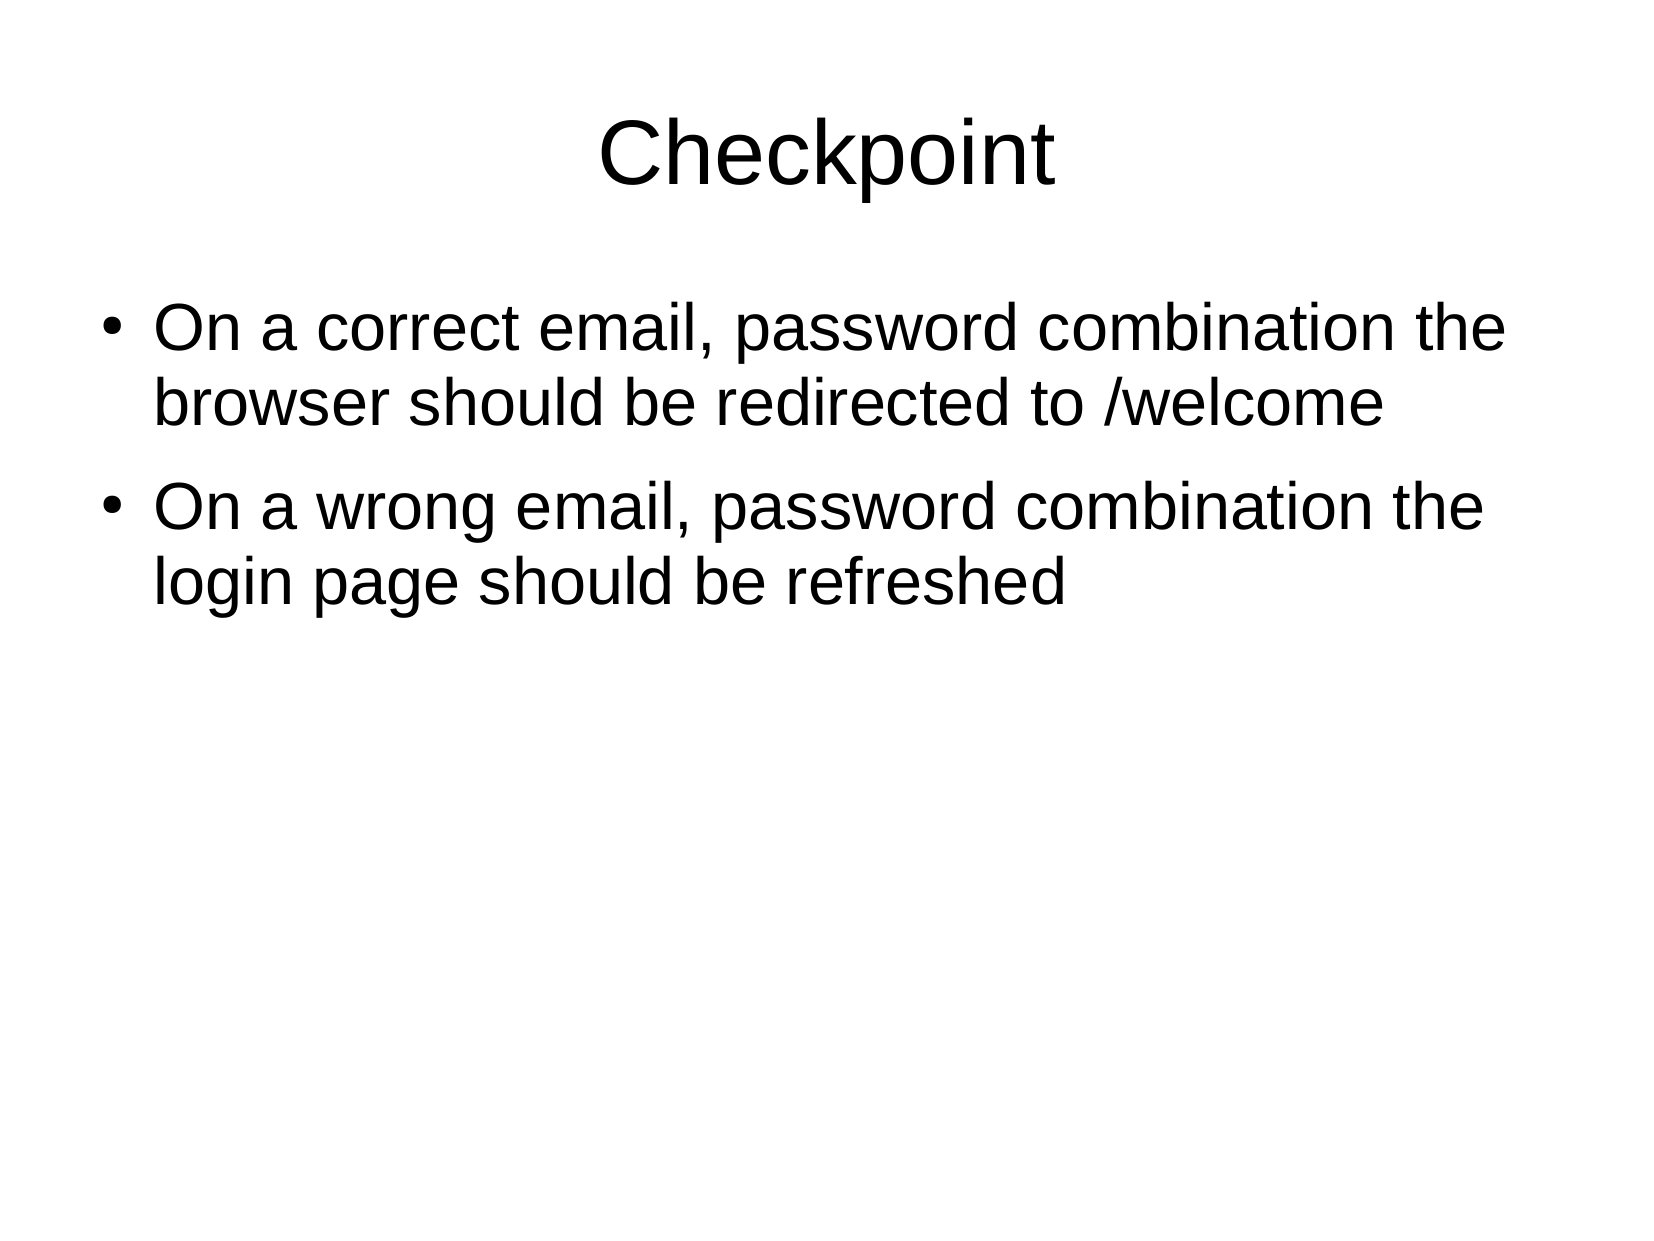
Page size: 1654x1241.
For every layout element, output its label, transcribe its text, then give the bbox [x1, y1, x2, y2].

list On a correct email, password combination the browser should be redirected to /welcome On a wrong email, password combination the login page should be refreshed [82, 290, 1571, 1010]
title Checkpoint [82, 49, 1571, 257]
